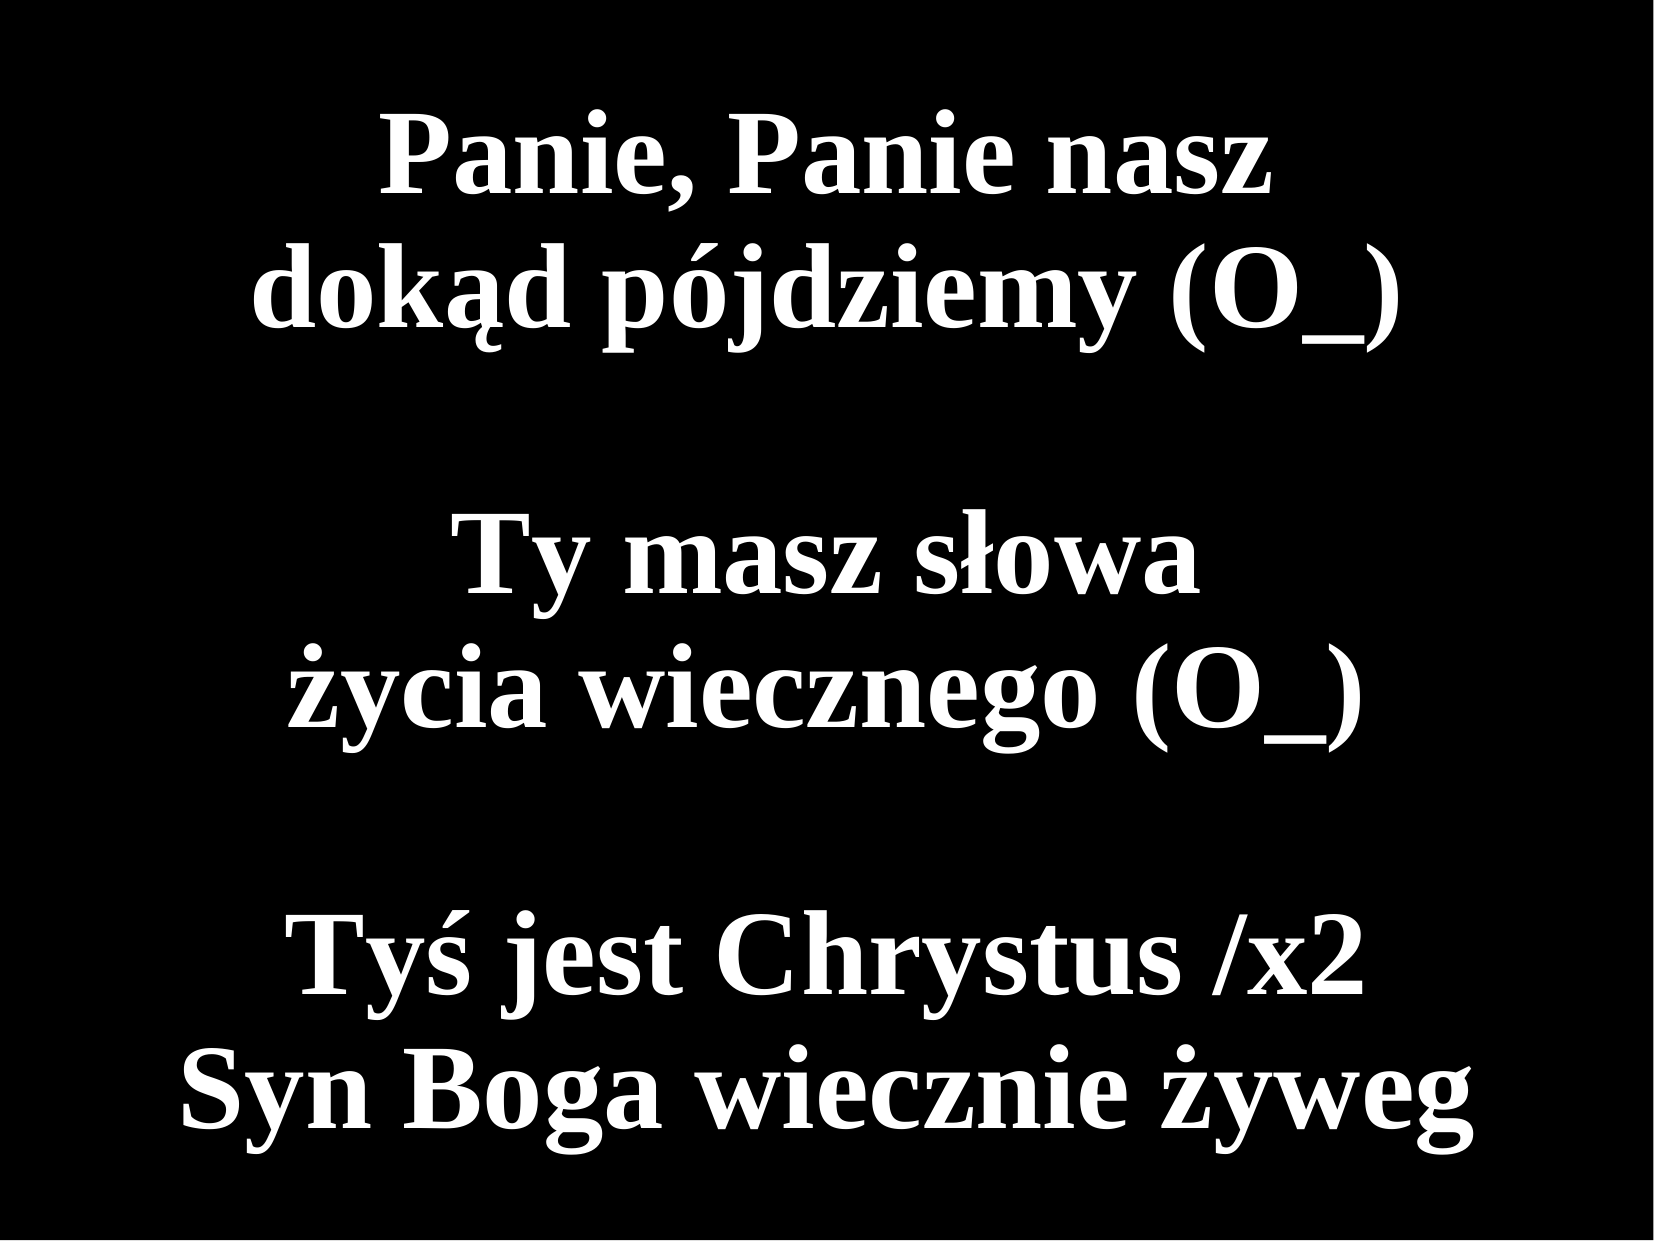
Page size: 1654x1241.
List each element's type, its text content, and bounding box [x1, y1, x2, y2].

title Panie, Panie nasz dokąd pójdziemy (O_) Ty masz słowa życia wiecznego (O_) Tyś jest Chrystus /x2 Syn Boga wiecznie żyweg [0, 0, 1654, 1241]
